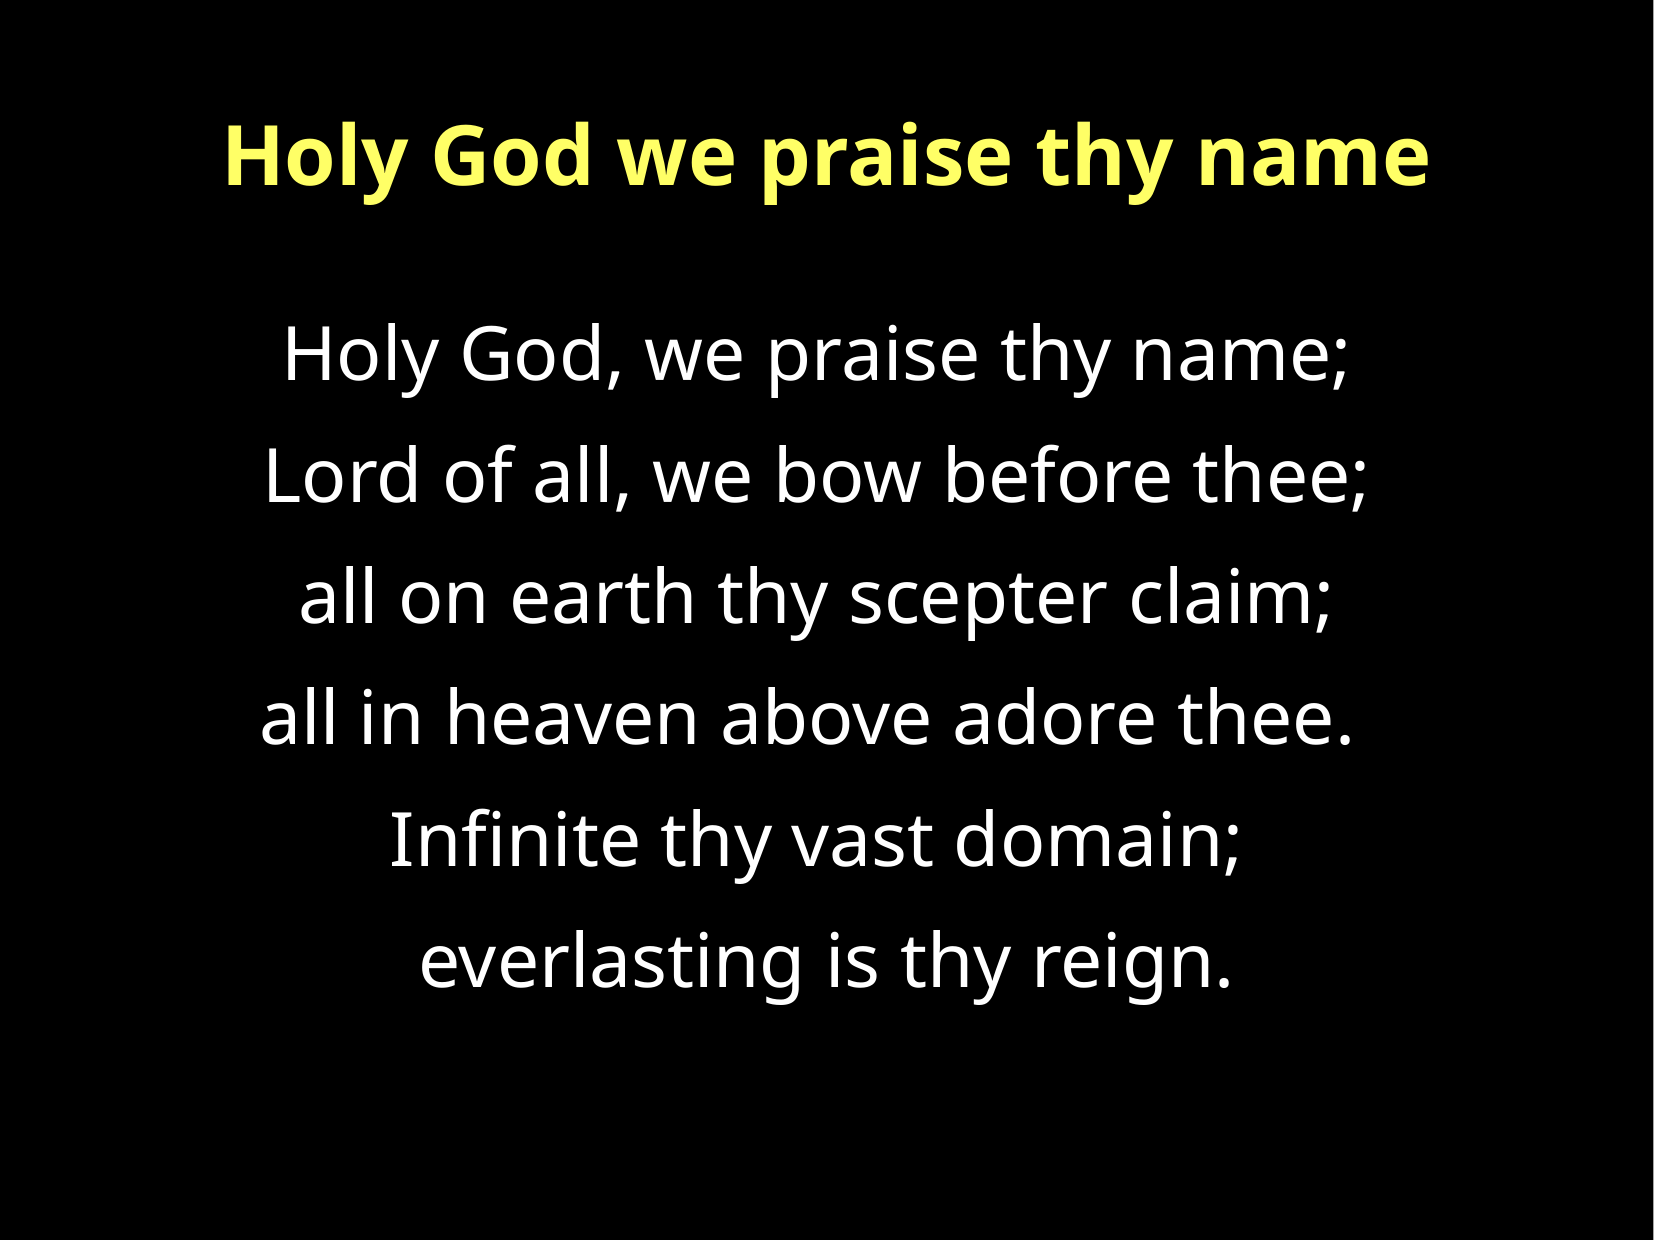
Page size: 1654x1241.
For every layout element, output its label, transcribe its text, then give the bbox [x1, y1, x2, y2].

list Holy God, we praise thy name; Lord of all, we bow before thee; all on earth thy scepter claim; all in heaven above adore thee. Infinite thy vast domain; everlasting is thy reign. [0, 307, 1654, 1027]
title Holy God we praise thy name [0, 49, 1654, 257]
